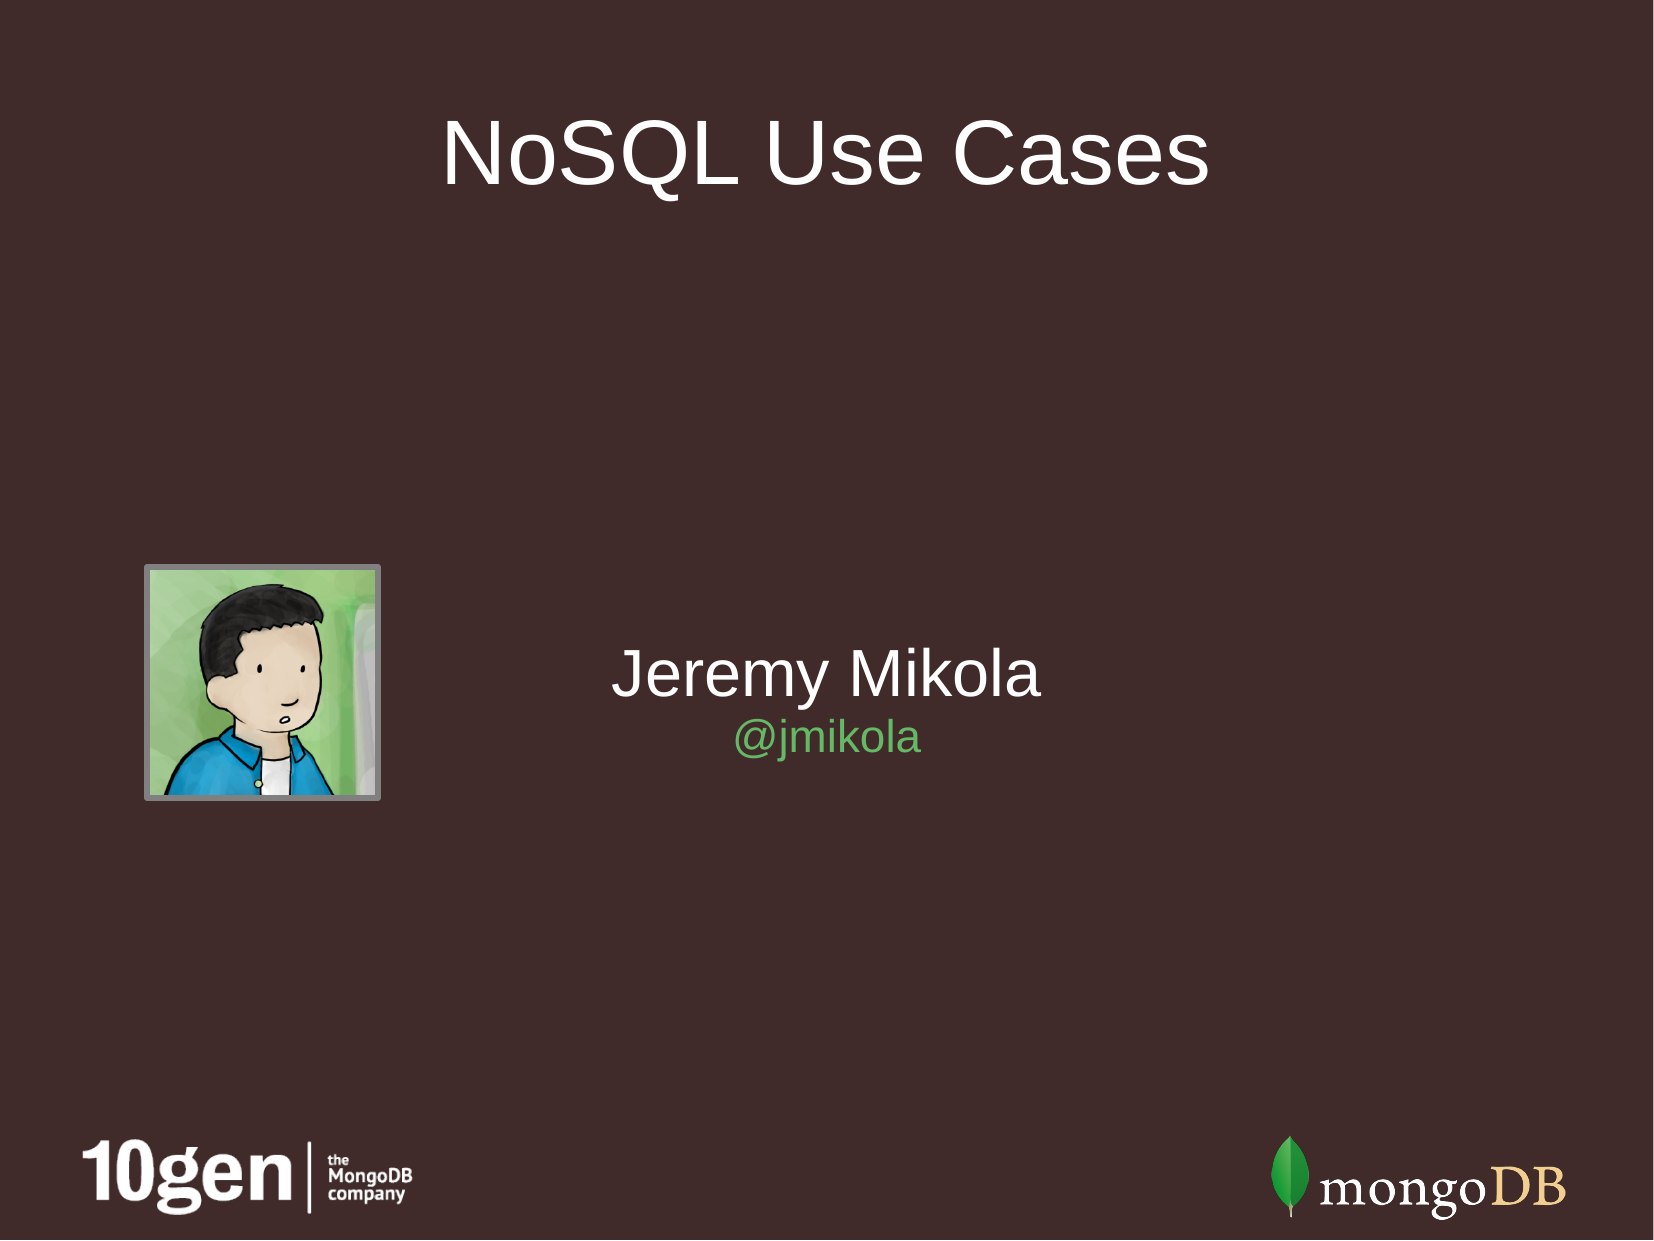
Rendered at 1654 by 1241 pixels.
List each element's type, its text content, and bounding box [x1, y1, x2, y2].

picture [1260, 1124, 1576, 1230]
subtitle Jeremy Mikola @jmikola [82, 290, 1571, 1109]
title NoSQL Use Cases [82, 49, 1571, 257]
picture [82, 1139, 413, 1215]
picture [150, 570, 376, 796]
